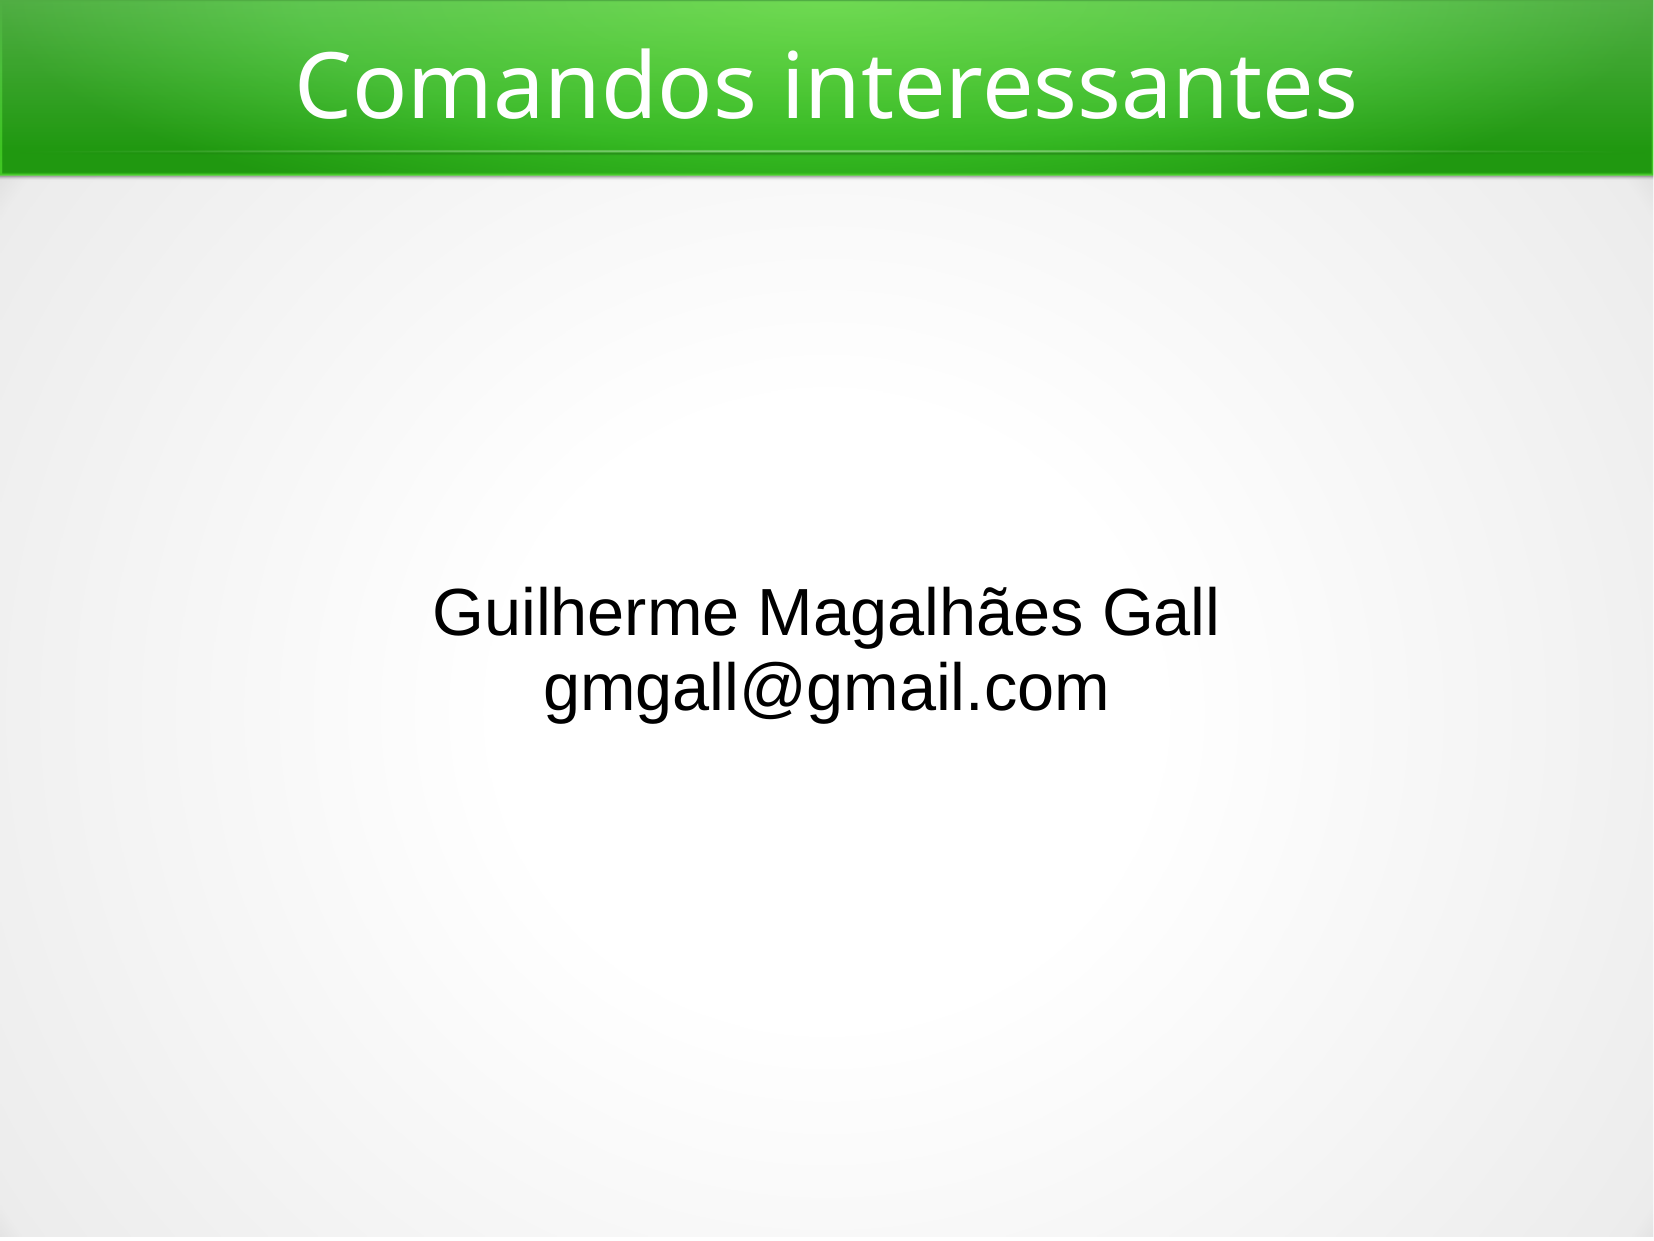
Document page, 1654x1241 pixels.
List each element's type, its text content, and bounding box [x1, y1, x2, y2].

subtitle Guilherme Magalhães Gall gmgall@gmail.com [82, 290, 1571, 1010]
picture [0, 0, 1654, 1237]
title Comandos interessantes [82, 11, 1571, 154]
